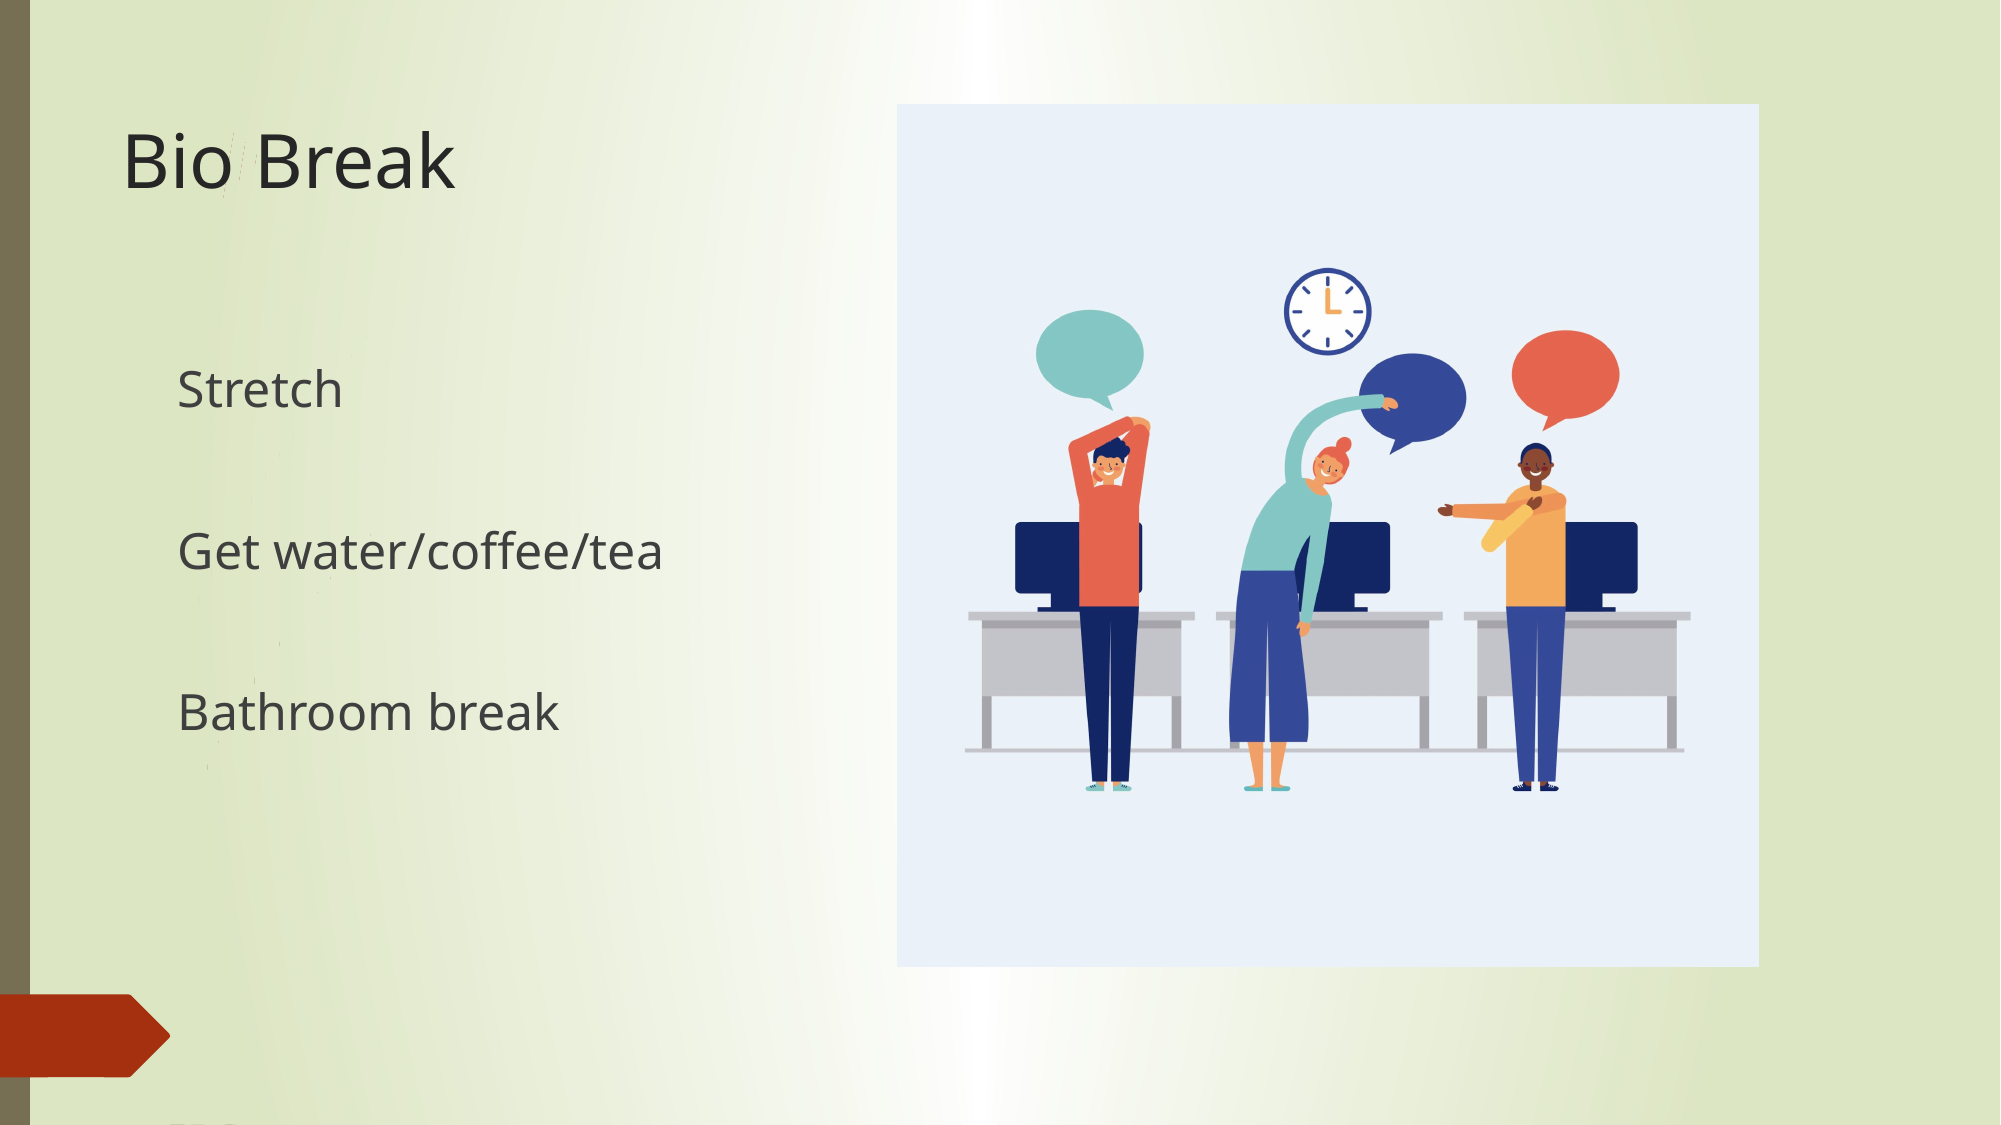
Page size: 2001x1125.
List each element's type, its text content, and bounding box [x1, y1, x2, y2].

picture [897, 104, 1759, 967]
title Bio Break [106, 105, 706, 313]
list Stretch Get water/coffee/tea Bathroom break [106, 350, 706, 967]
text_box [0, 0, 2000, 1125]
